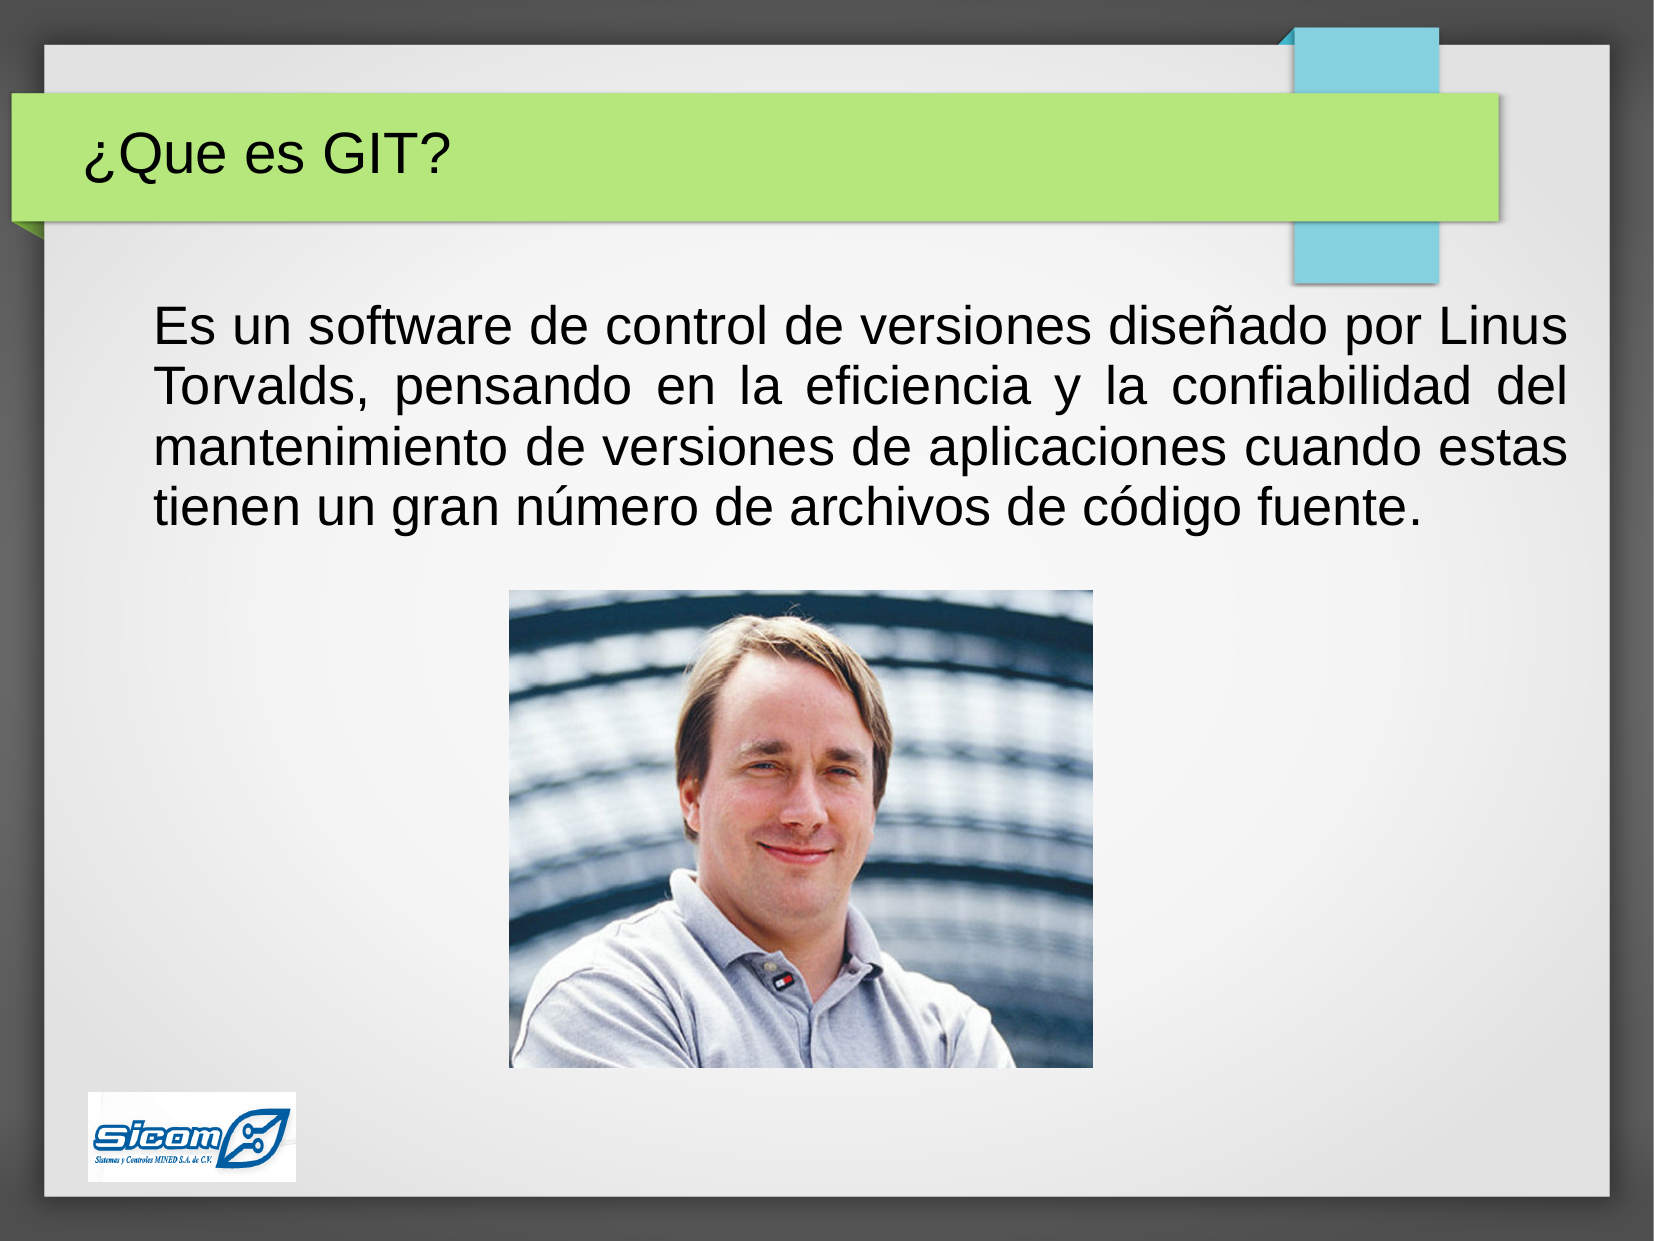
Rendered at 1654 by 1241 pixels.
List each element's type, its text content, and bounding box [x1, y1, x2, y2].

picture [0, 0, 1654, 1241]
list Es un software de control de versiones diseñado por Linus Torvalds, pensando en la eficiencia y la confiabilidad del mantenimiento de versiones de aplicaciones cuando estas tienen un gran número de archivos de código fuente. [82, 295, 1571, 1015]
title ¿Que es GIT? [82, 94, 1264, 213]
